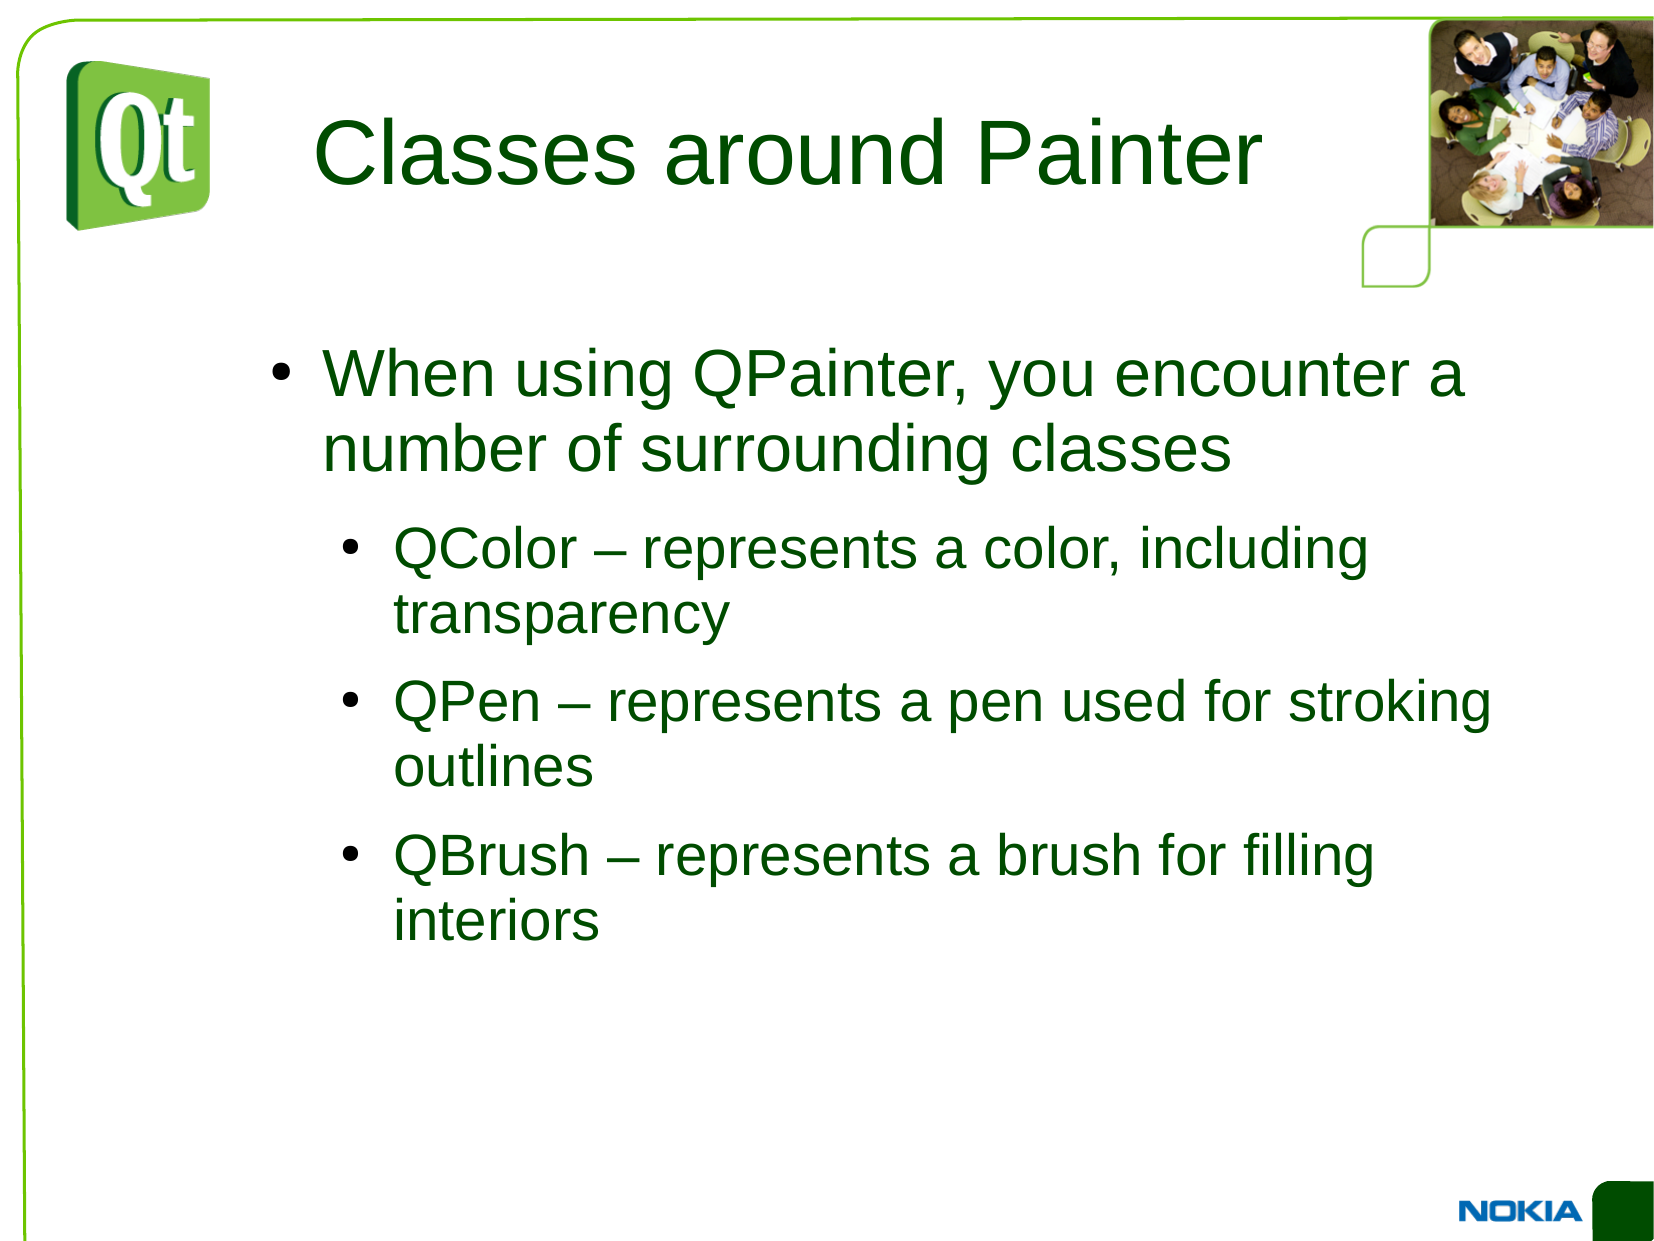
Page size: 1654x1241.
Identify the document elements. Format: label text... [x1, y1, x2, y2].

picture [1338, 7, 1654, 308]
list When using QPainter, you encounter a number of surrounding classes QColor – represents a color, including transparency QPen – represents a pen used for stroking outlines QBrush – represents a brush for filling interiors [251, 336, 1571, 1085]
picture [1459, 1200, 1583, 1222]
picture [66, 61, 210, 231]
title Classes around Painter [251, 56, 1327, 250]
